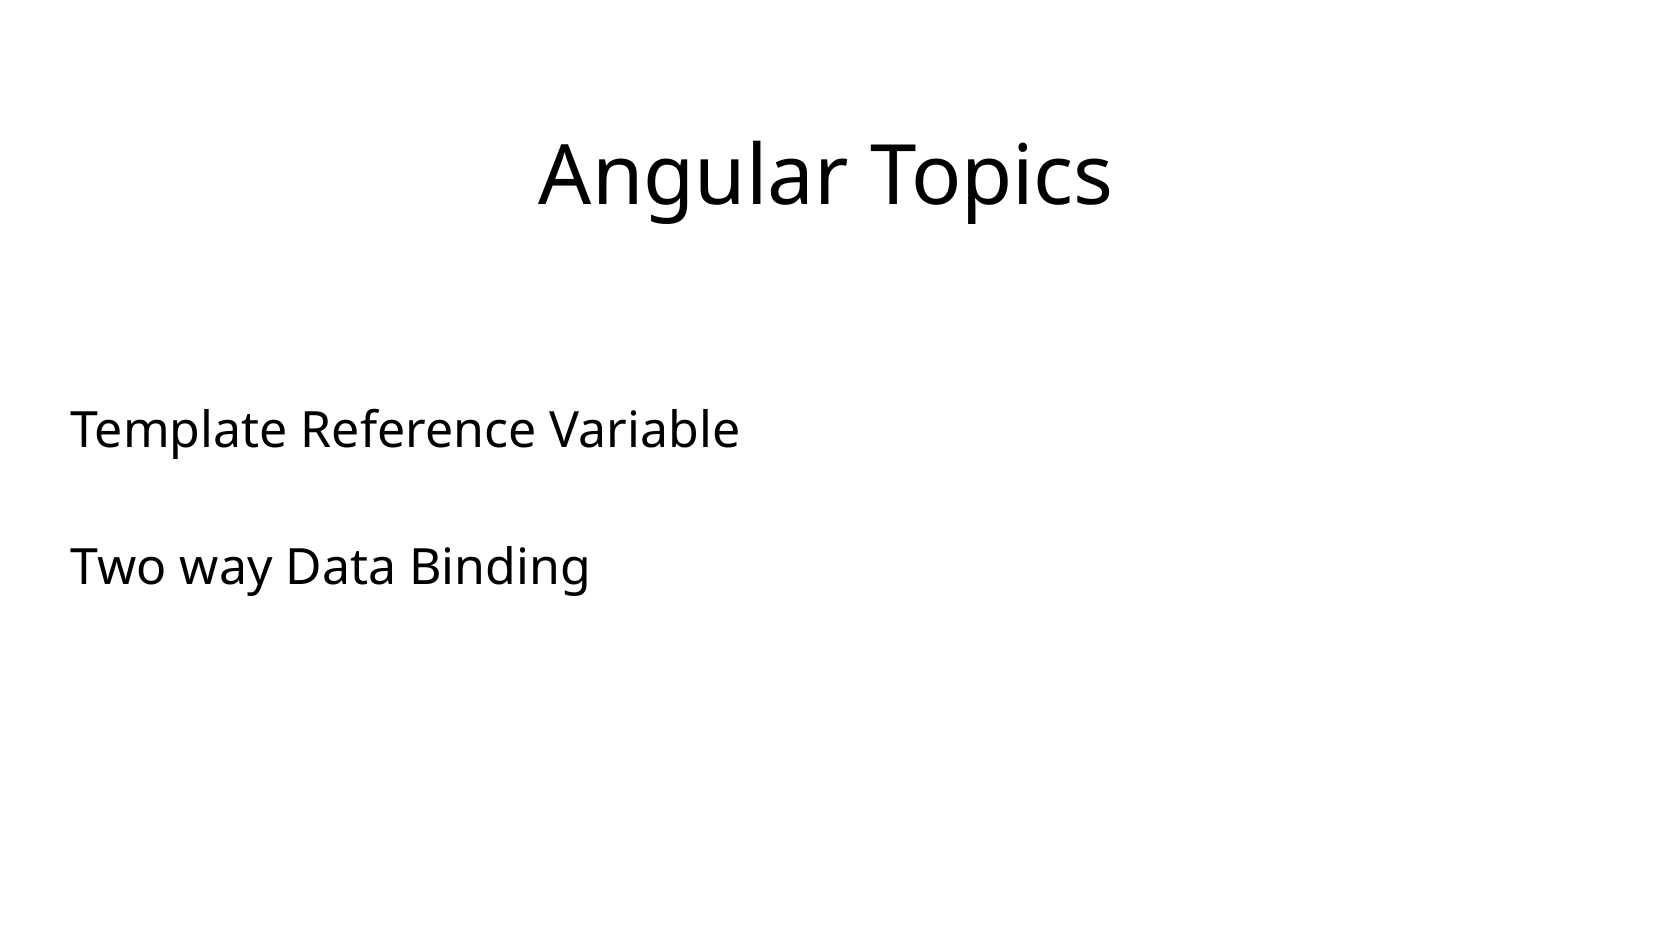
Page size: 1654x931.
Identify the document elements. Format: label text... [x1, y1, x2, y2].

title Angular Topics [82, 94, 1571, 250]
subtitle Template Reference Variable Two way Data Binding [70, 295, 1559, 698]
